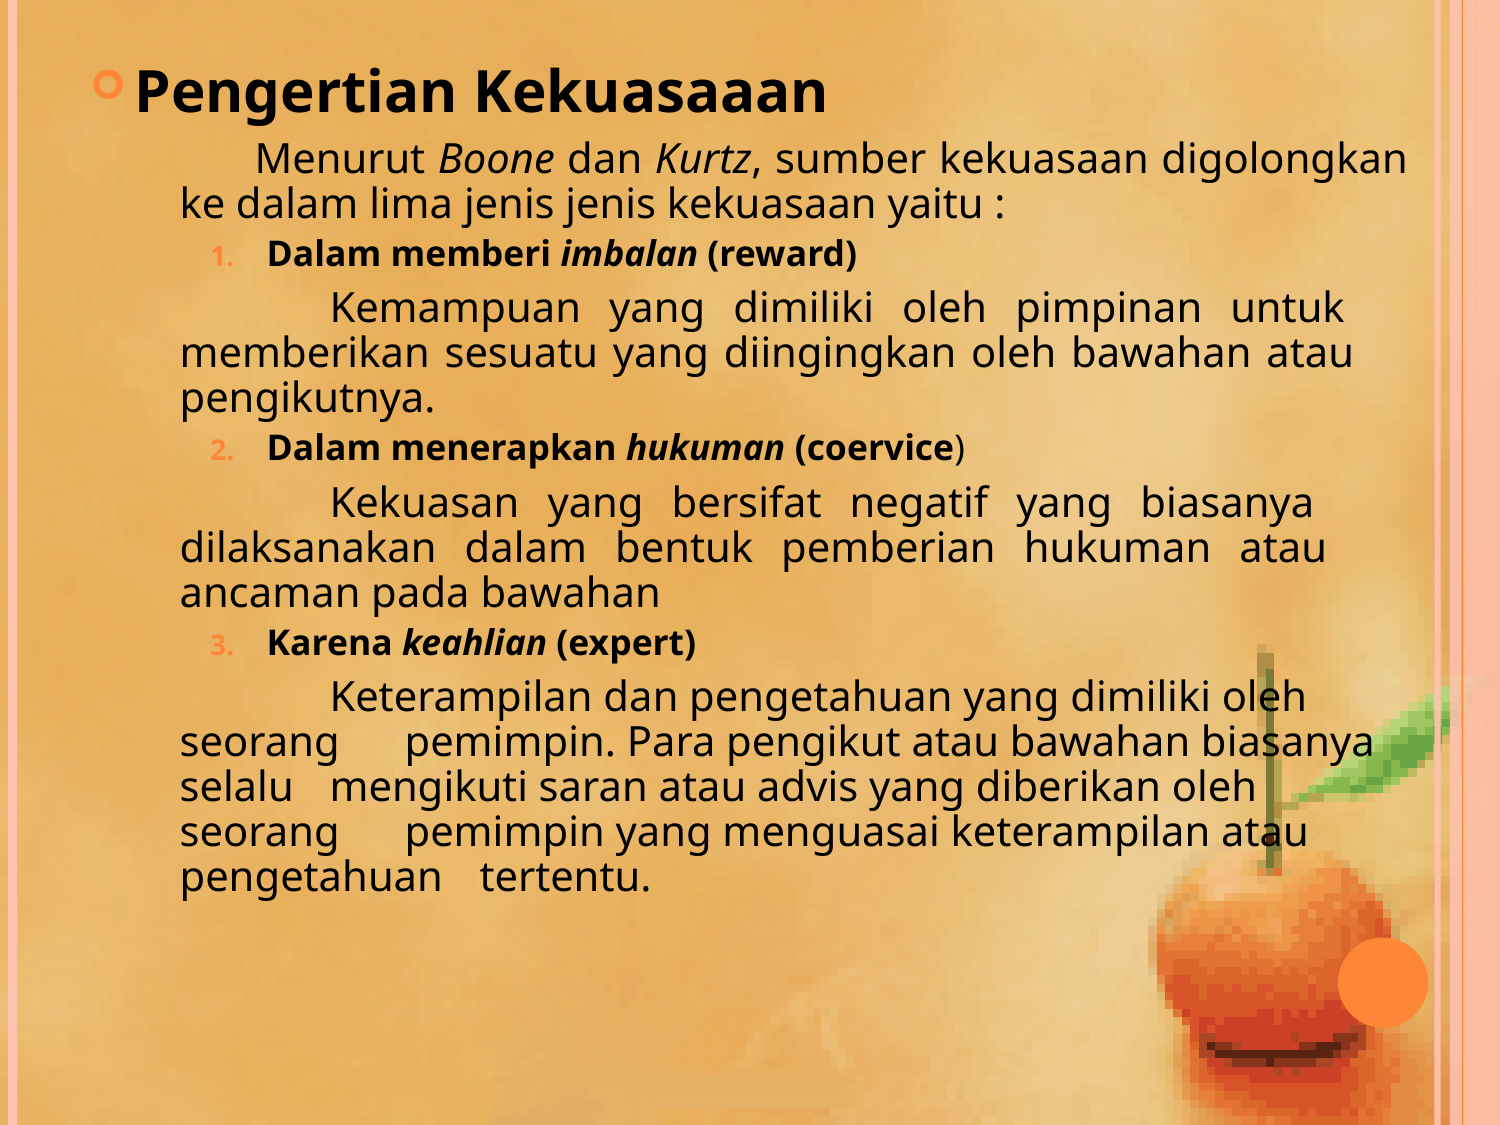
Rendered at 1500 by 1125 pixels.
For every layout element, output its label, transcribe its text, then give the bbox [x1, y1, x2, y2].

list Pengertian Kekuasaaan Menurut Boone dan Kurtz, sumber kekuasaan digolongkan ke dalam lima jenis jenis kekuasaan yaitu : Dalam memberi imbalan (reward) Kemampuan yang dimiliki oleh pimpinan untuk memberikan sesuatu yang diingingkan oleh bawahan atau pengikutnya. Dalam menerapkan hukuman (coervice) Kekuasan yang bersifat negatif yang biasanya dilaksanakan dalam bentuk pemberian hukuman atau ancaman pada bawahan Karena keahlian (expert) Keterampilan dan pengetahuan yang dimiliki oleh seorang pemimpin. Para pengikut atau bawahan biasanya selalu mengikuti saran atau advis yang diberikan oleh seorang pemimpin yang menguasai keterampilan atau pengetahuan tertentu. [75, 54, 1424, 1038]
